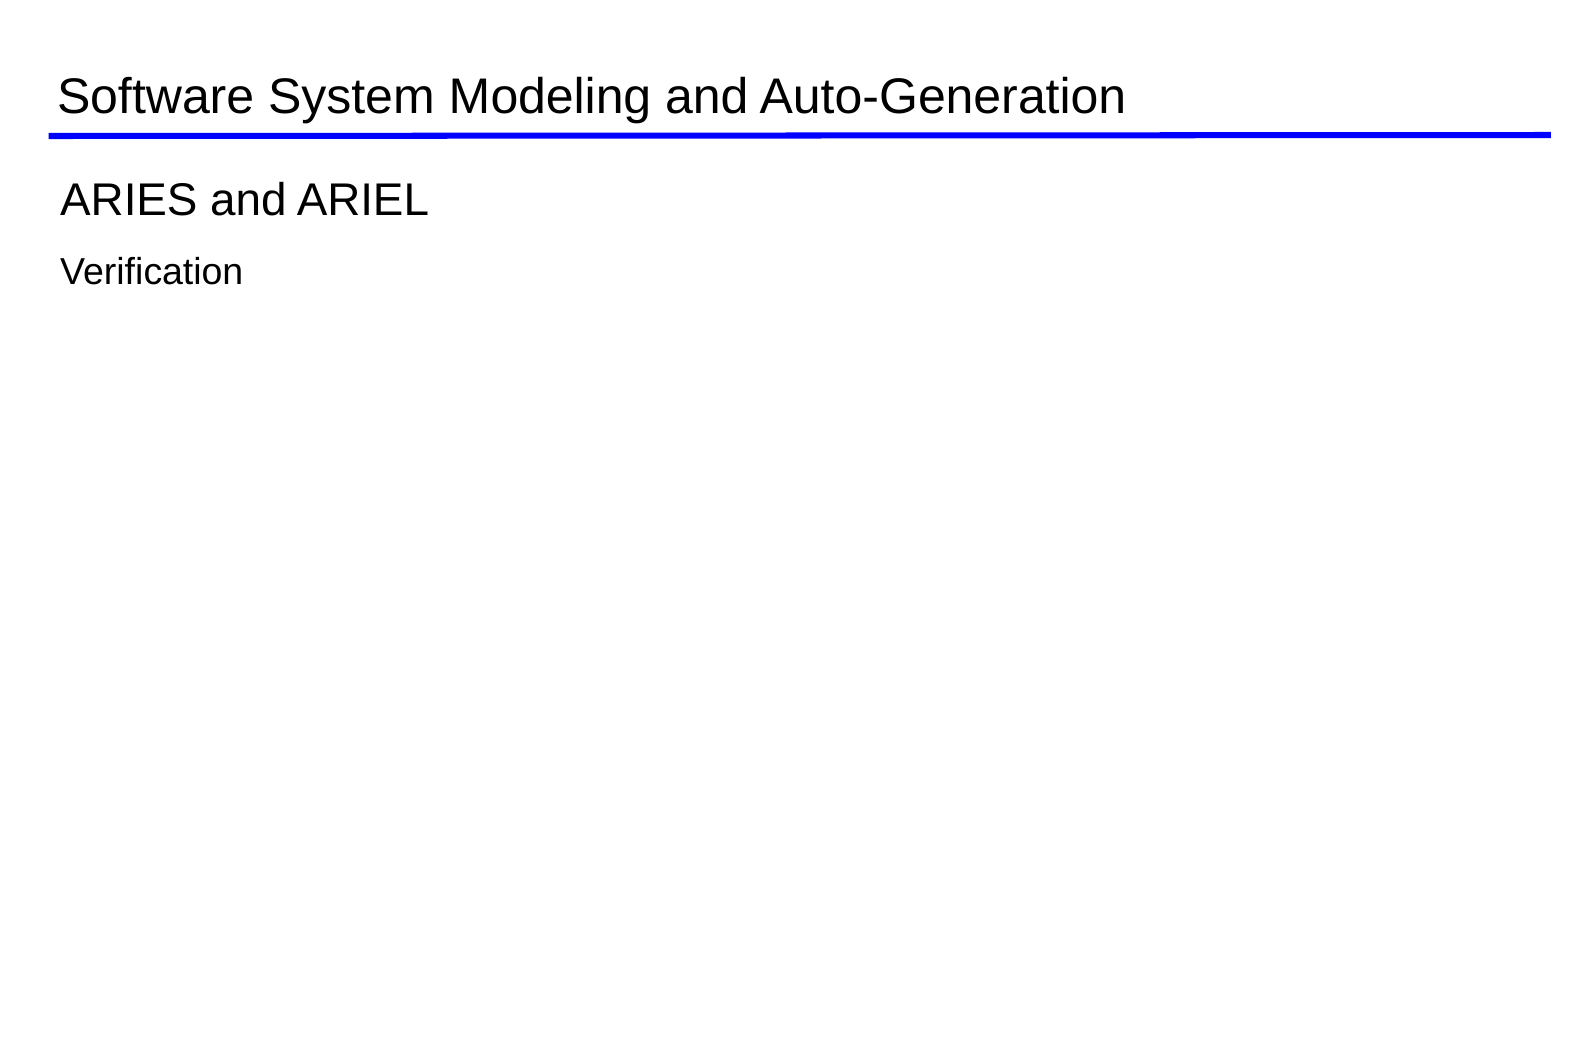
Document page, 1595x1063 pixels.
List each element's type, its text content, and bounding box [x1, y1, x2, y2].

text_box ARIES and ARIEL [45, 166, 445, 233]
text_box Verification [45, 243, 259, 343]
text_box Software System Modeling and Auto-Generation [42, 60, 1142, 132]
